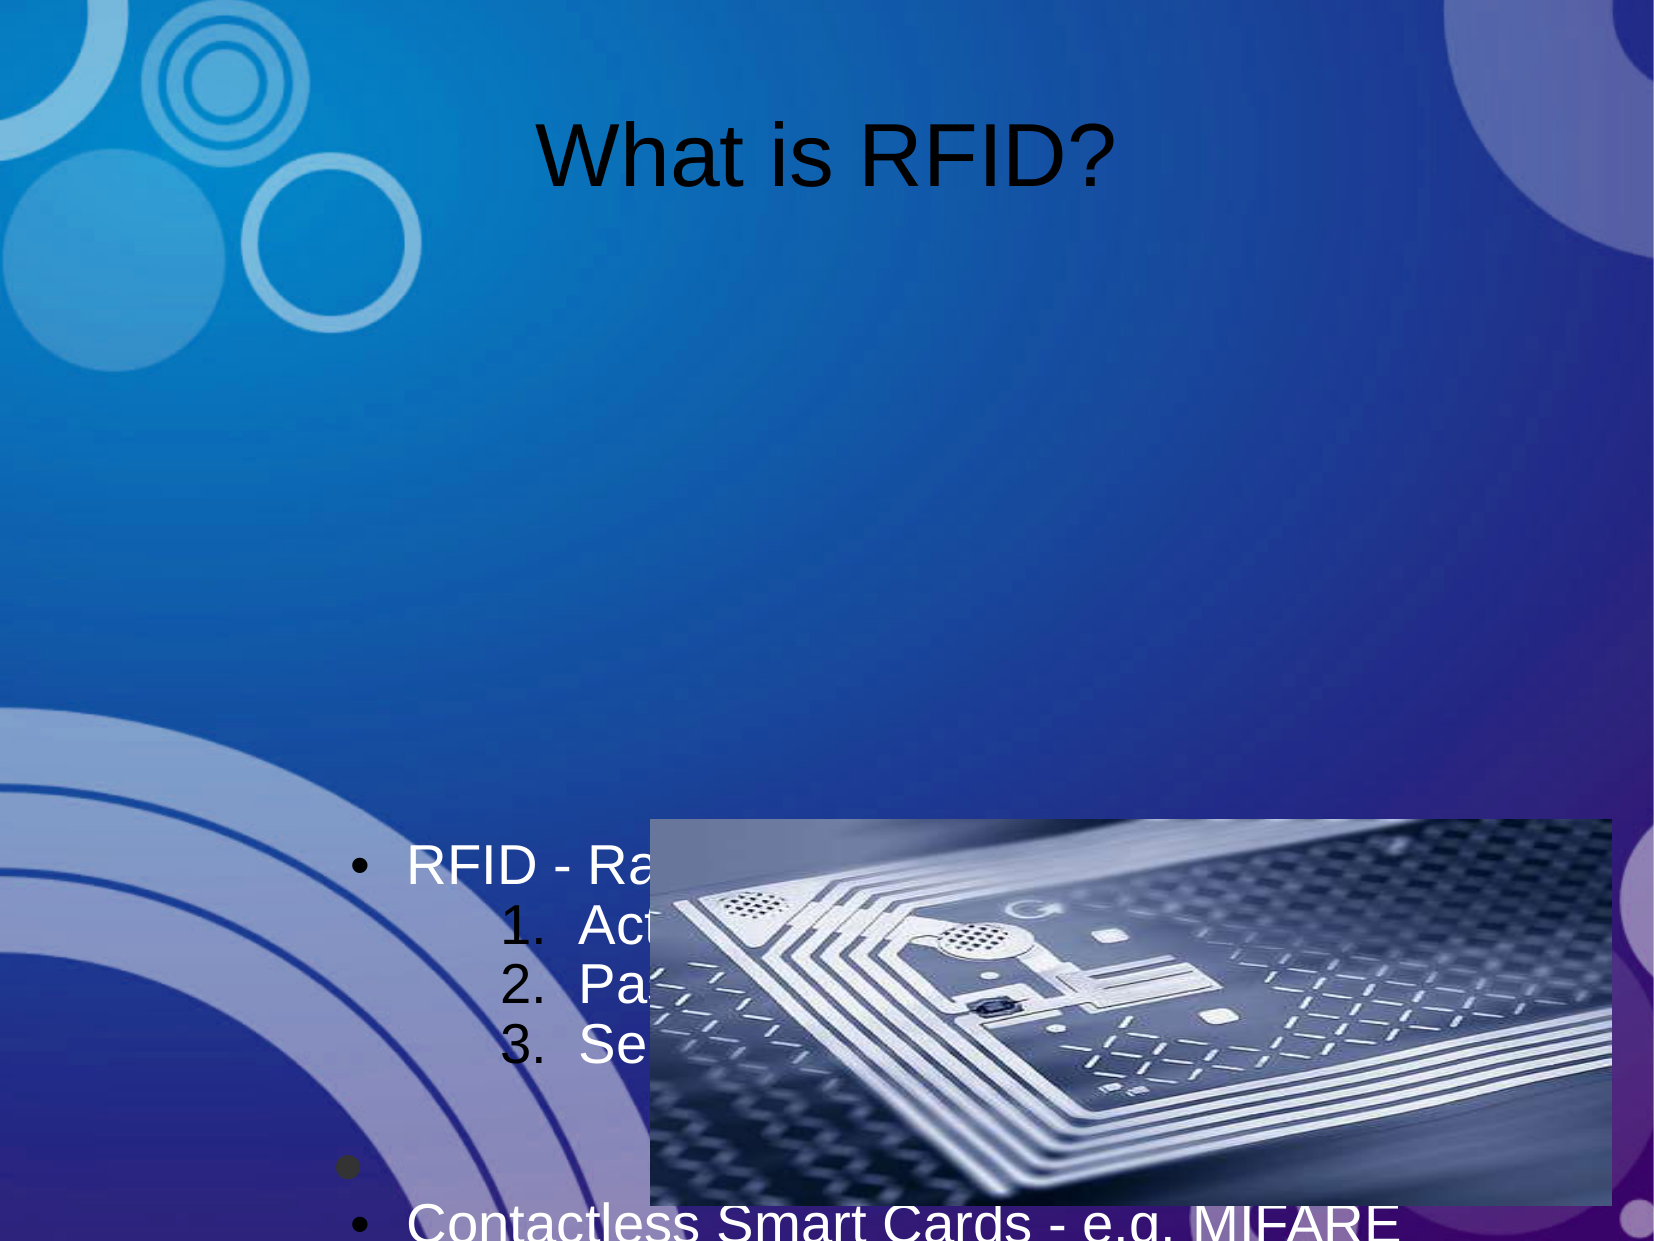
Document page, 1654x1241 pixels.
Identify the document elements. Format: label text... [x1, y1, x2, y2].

title What is RFID? [124, 109, 1530, 317]
picture [0, 0, 1654, 1241]
list RFID - Radio Frequency Identification Active Passive Semi-active Contactless Smart Cards - e.g. MIFARE Memory Processor Antenna [331, 836, 1654, 1241]
